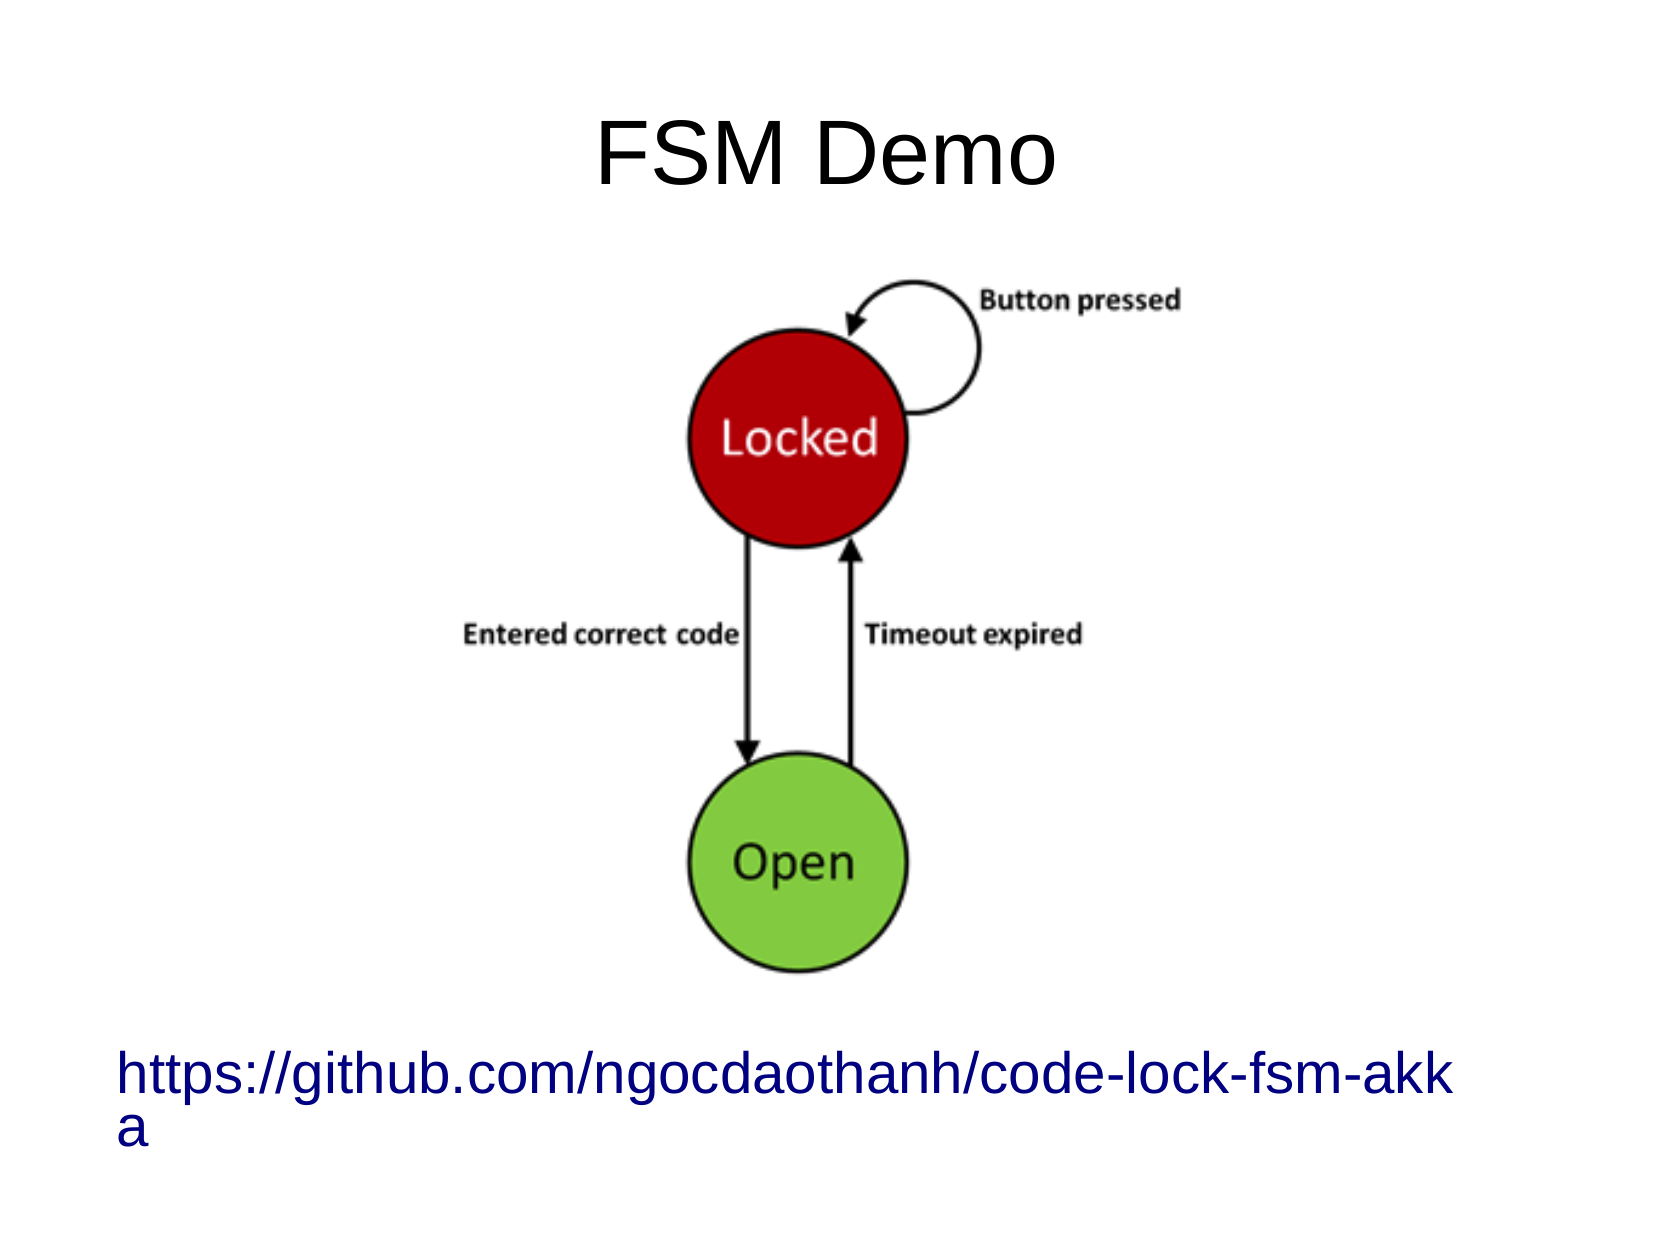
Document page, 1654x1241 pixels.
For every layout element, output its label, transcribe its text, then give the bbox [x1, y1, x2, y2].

picture [458, 271, 1186, 981]
title FSM Demo [82, 49, 1571, 257]
text_box https://github.com/ngocdaothanh/code-lock-fsm-akka [101, 1033, 1482, 1114]
